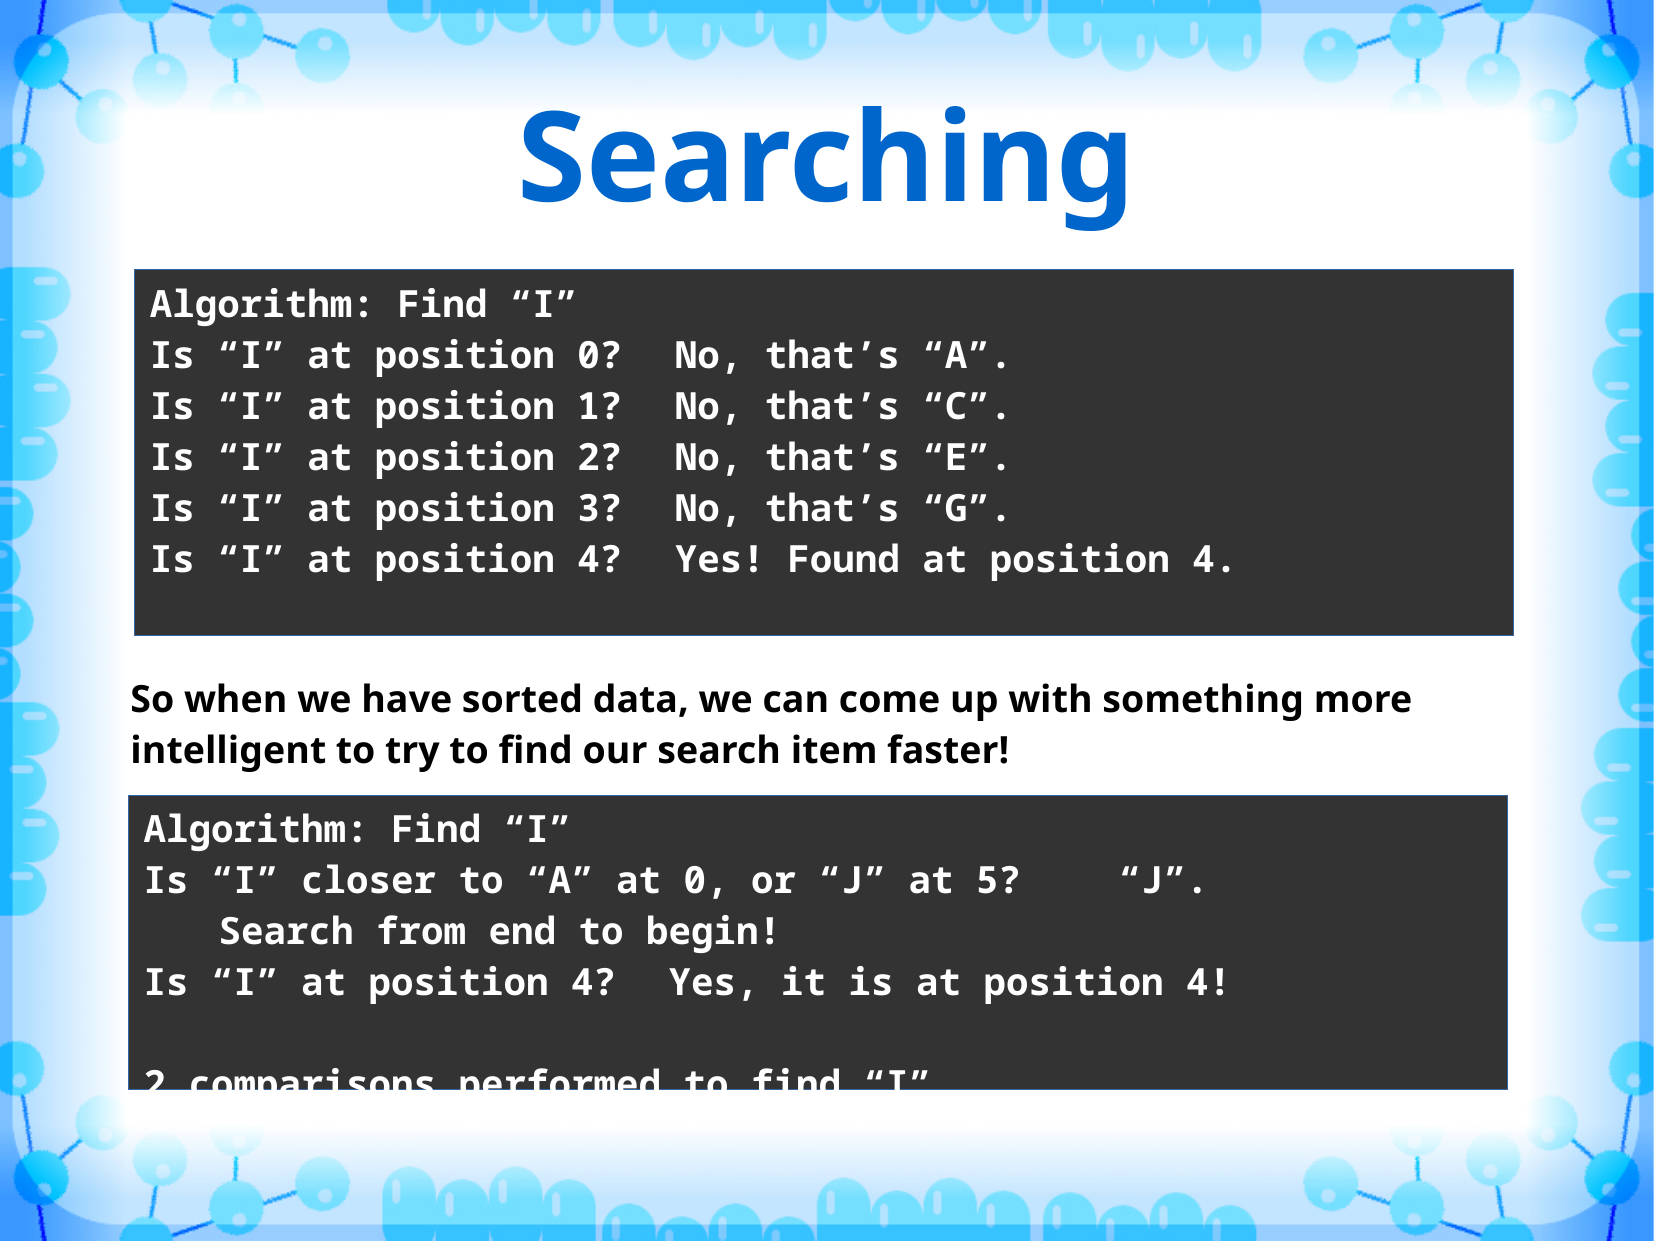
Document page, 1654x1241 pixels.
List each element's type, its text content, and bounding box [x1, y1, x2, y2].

text_box Algorithm: Find “I” Is “I” at position 0? No, that’s “A”. Is “I” at position 1? No, that’s “C”. Is “I” at position 2? No, that’s “E”. Is “I” at position 3? No, that’s “G”. Is “I” at position 4? Yes! Found at position 4. 5 comparisons performed to find “I”. [134, 269, 1514, 636]
text_box So when we have sorted data, we can come up with something more intelligent to try to find our search item faster! [130, 672, 1504, 779]
picture [0, 0, 1654, 1241]
text_box Algorithm: Find “I” Is “I” closer to “A” at 0, or “J” at 5? “J”. Search from end to begin! Is “I” at position 4? Yes, it is at position 4! 2 comparisons performed to find “I”. [128, 795, 1508, 1090]
title Searching [82, 49, 1571, 257]
